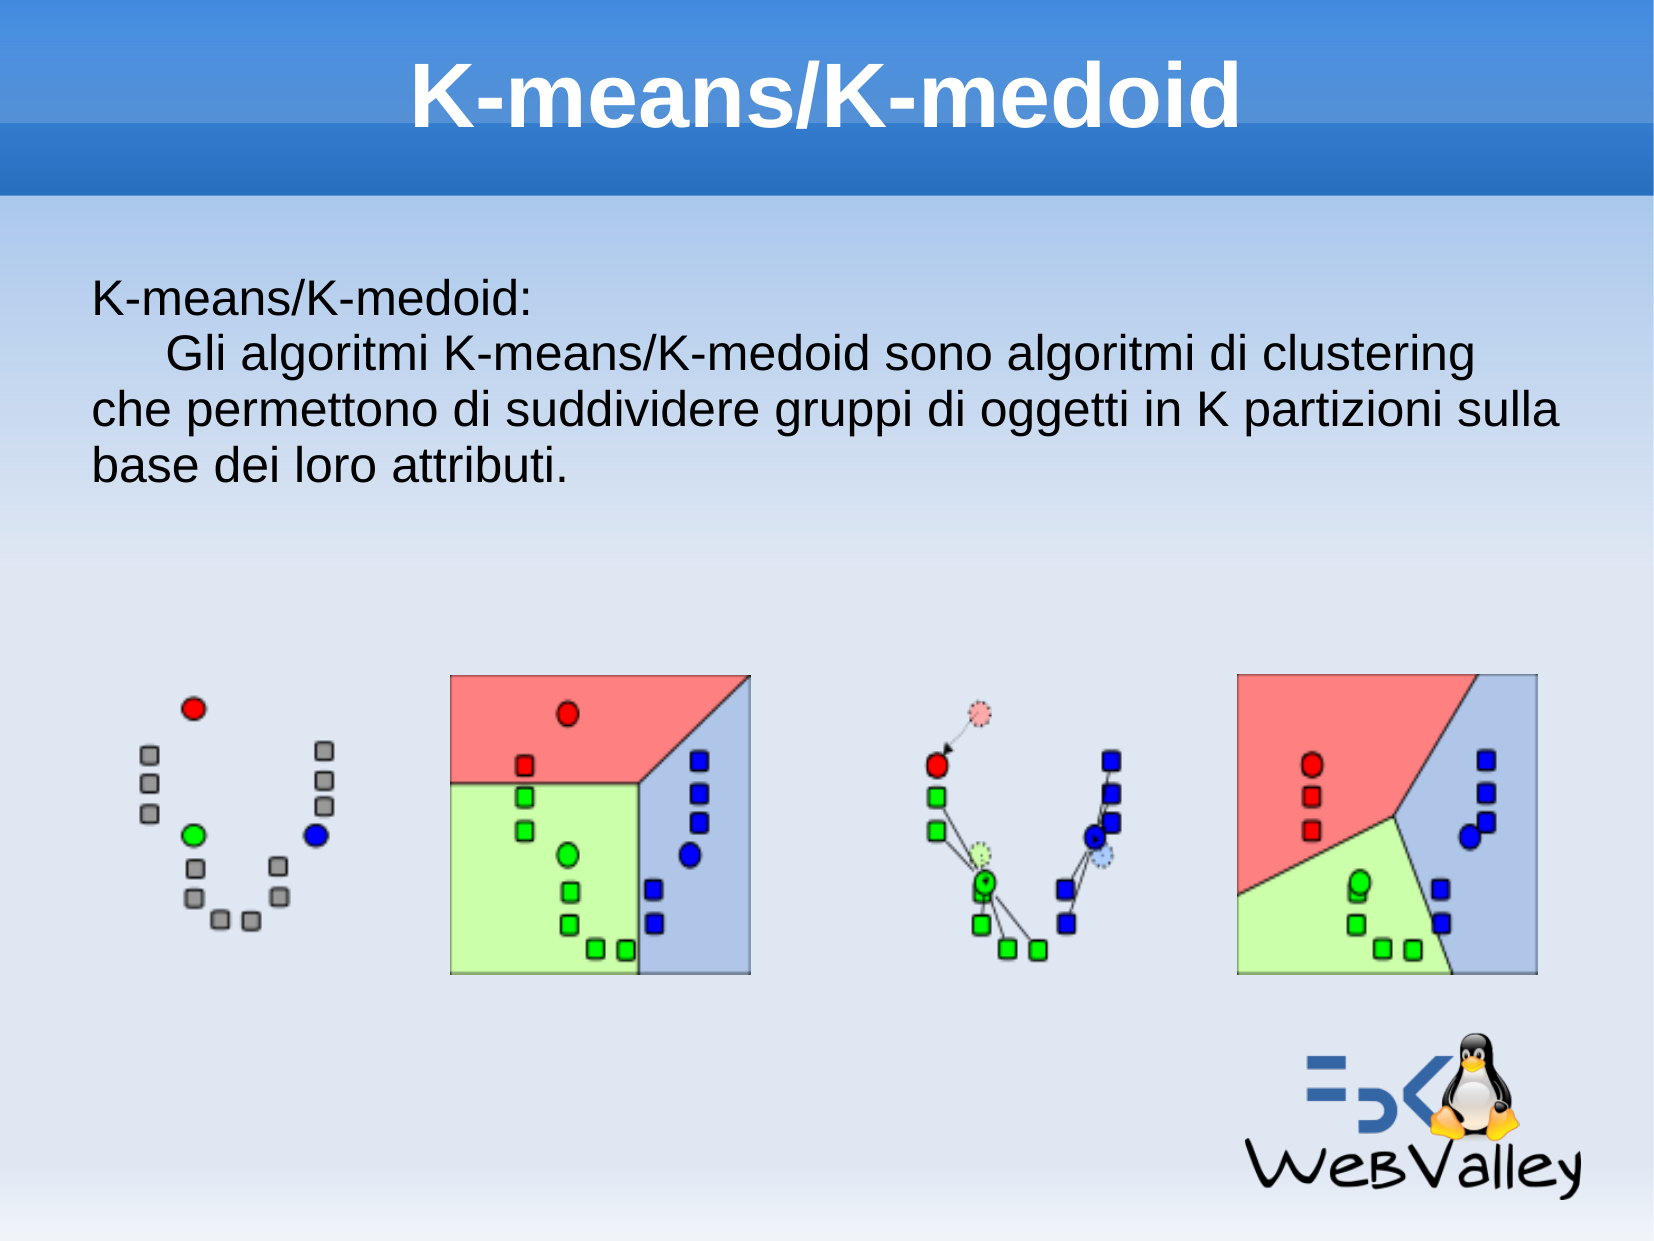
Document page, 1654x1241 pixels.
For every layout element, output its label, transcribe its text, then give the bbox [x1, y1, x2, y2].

text_box K-means/K-medoid: Gli algoritmi K-means/K-medoid sono algoritmi di clustering che permettono di suddividere gruppi di oggetti in K partizioni sulla base dei loro attributi. [76, 262, 1577, 563]
picture [0, 0, 1654, 1241]
title K-means/K-medoid [82, 0, 1571, 193]
